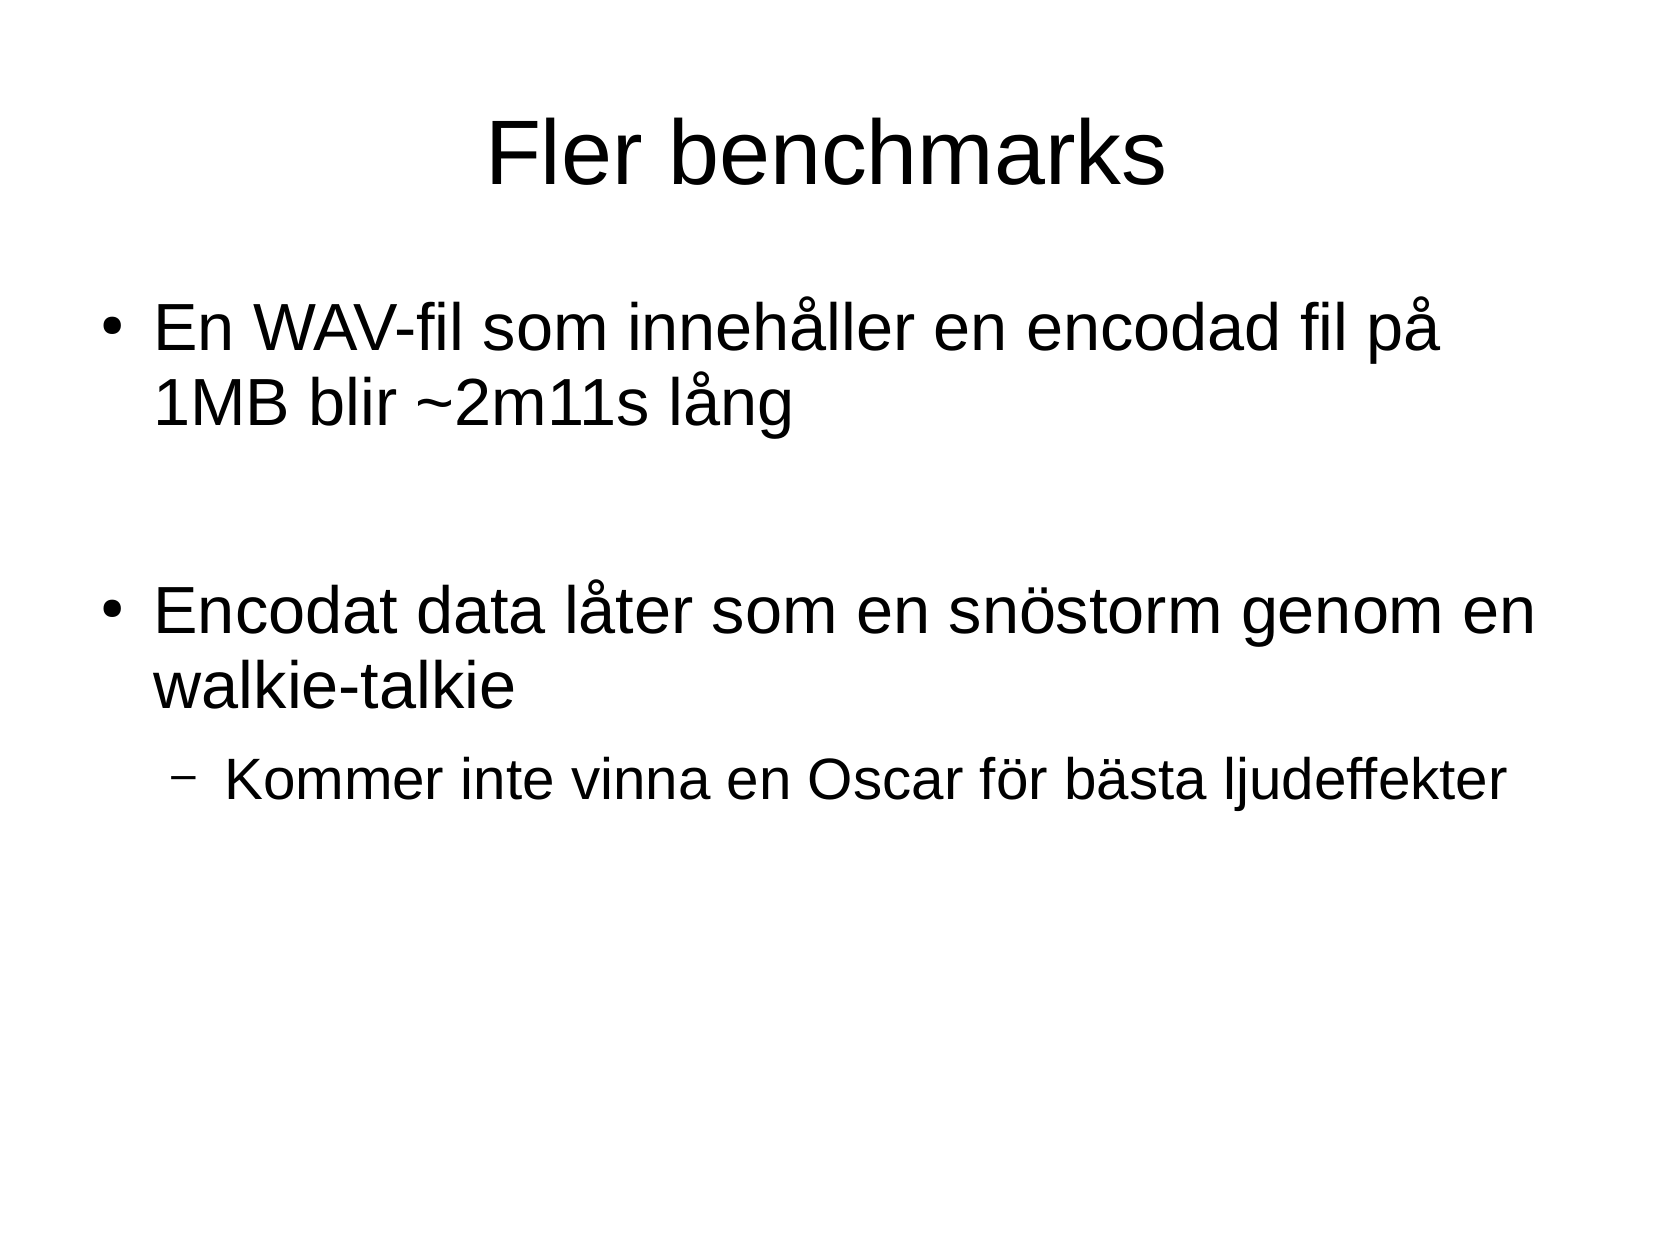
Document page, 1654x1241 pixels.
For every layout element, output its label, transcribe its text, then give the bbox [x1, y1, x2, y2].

list En WAV-fil som innehåller en encodad fil på 1MB blir ~2m11s lång Encodat data låter som en snöstorm genom en walkie-talkie Kommer inte vinna en Oscar för bästa ljudeffekter [82, 290, 1571, 1010]
title Fler benchmarks [82, 49, 1571, 257]
